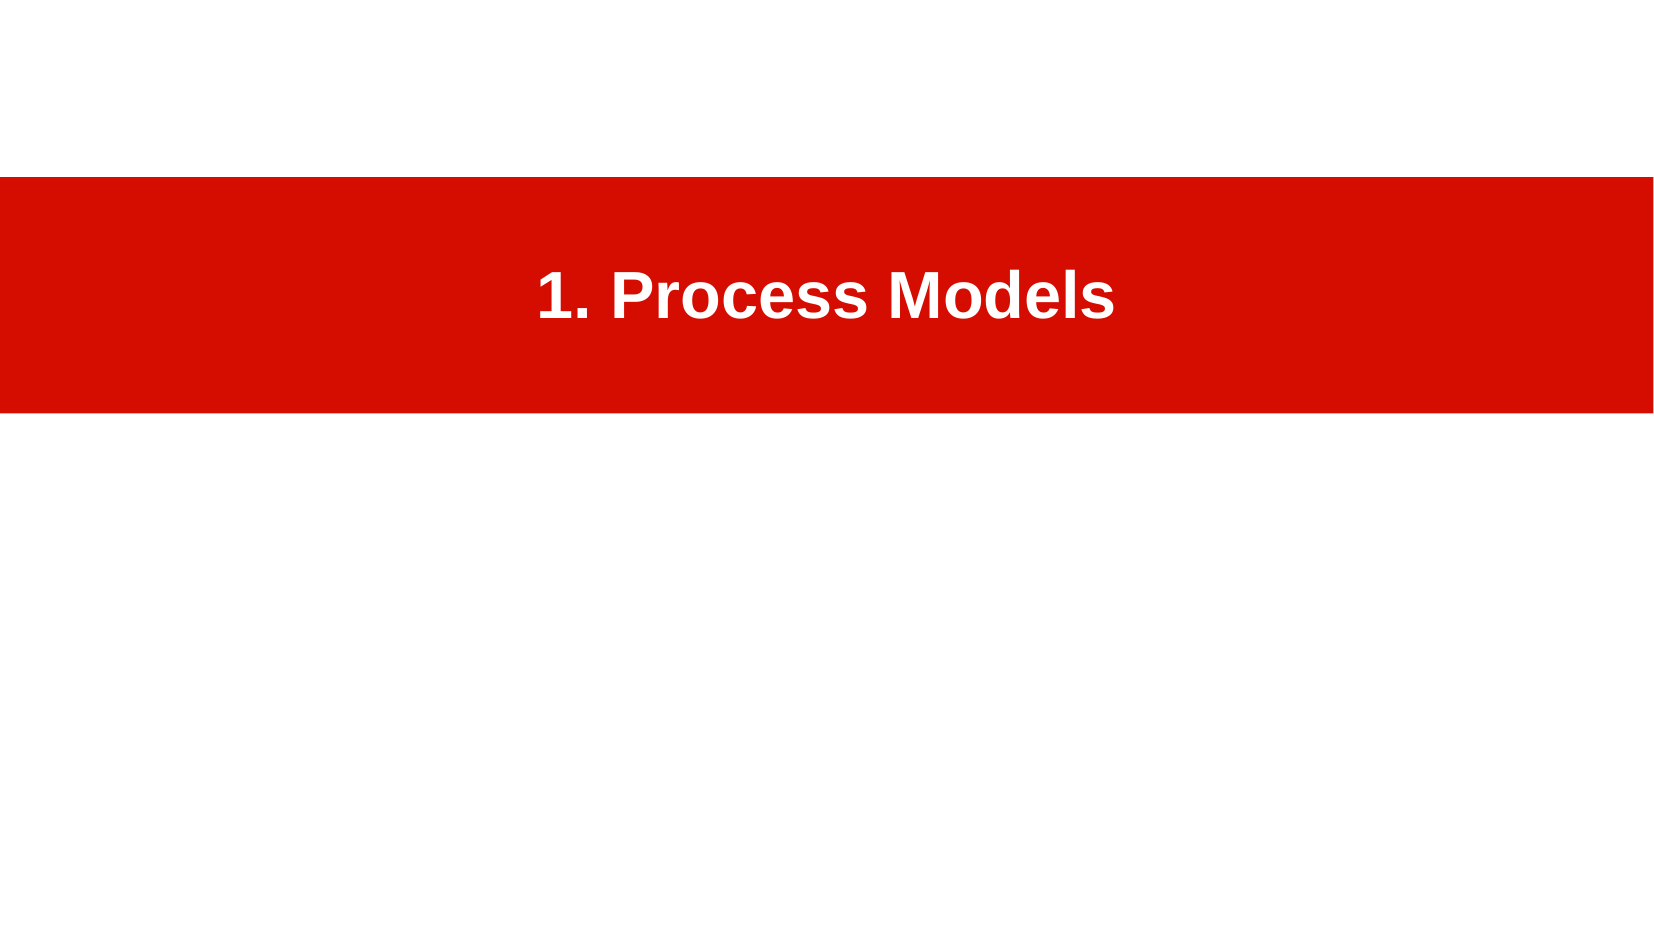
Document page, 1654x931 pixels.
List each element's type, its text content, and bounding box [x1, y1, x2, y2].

title 1. Process Models [0, 177, 1654, 414]
